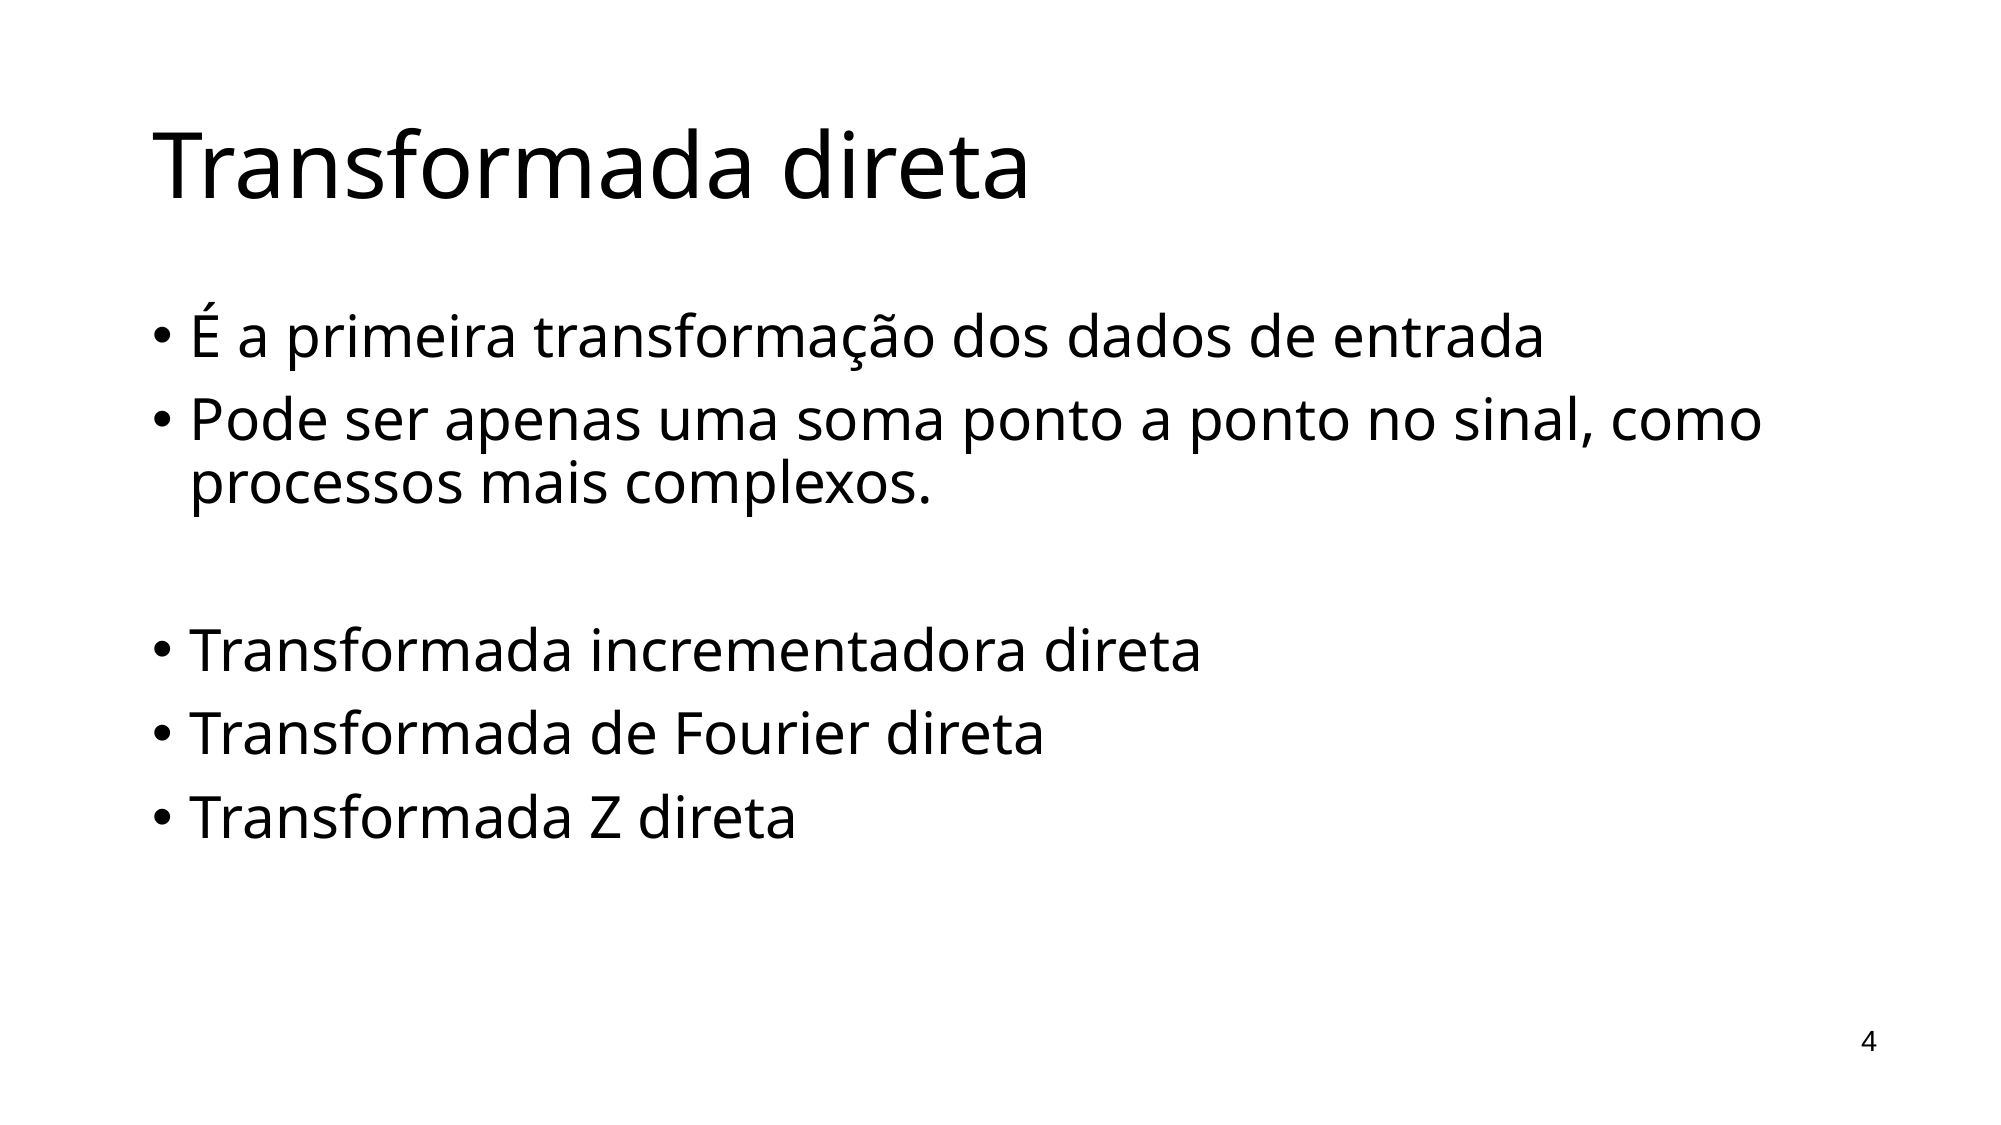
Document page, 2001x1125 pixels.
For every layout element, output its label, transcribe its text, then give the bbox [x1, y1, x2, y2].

text_box <number> [1846, 1017, 2000, 1088]
title Transformada direta [137, 59, 1863, 278]
list É a primeira transformação dos dados de entrada Pode ser apenas uma soma ponto a ponto no sinal, como processos mais complexos. Transformada incrementadora direta Transformada de Fourier direta Transformada Z direta [137, 299, 1863, 1014]
